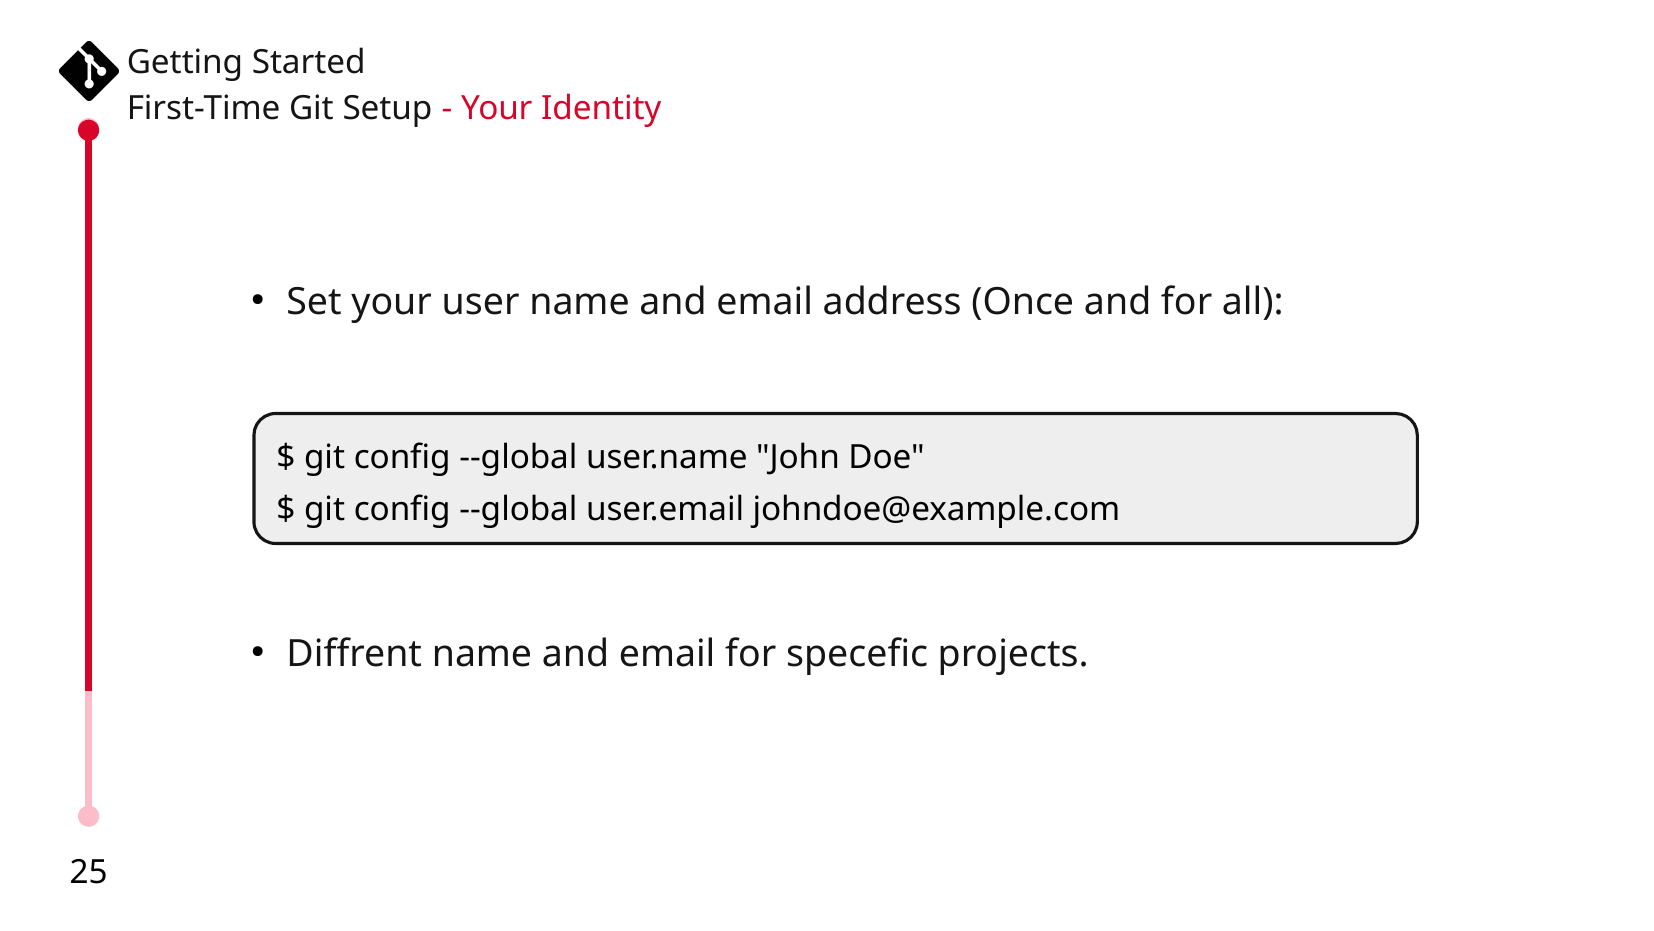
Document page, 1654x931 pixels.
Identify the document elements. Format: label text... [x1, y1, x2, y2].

text_box 25 [47, 840, 130, 889]
text_box Set your user name and email address (Once and for all): Diffrent name and email for specefic projects. [236, 236, 1418, 709]
picture [59, 41, 119, 101]
text_box $ git config --global user.name "John Doe" $ git config --global user.email johndoe@example.com [253, 413, 1418, 544]
text_box Getting Started First-Time Git Setup - Your Identity [112, 31, 1506, 113]
